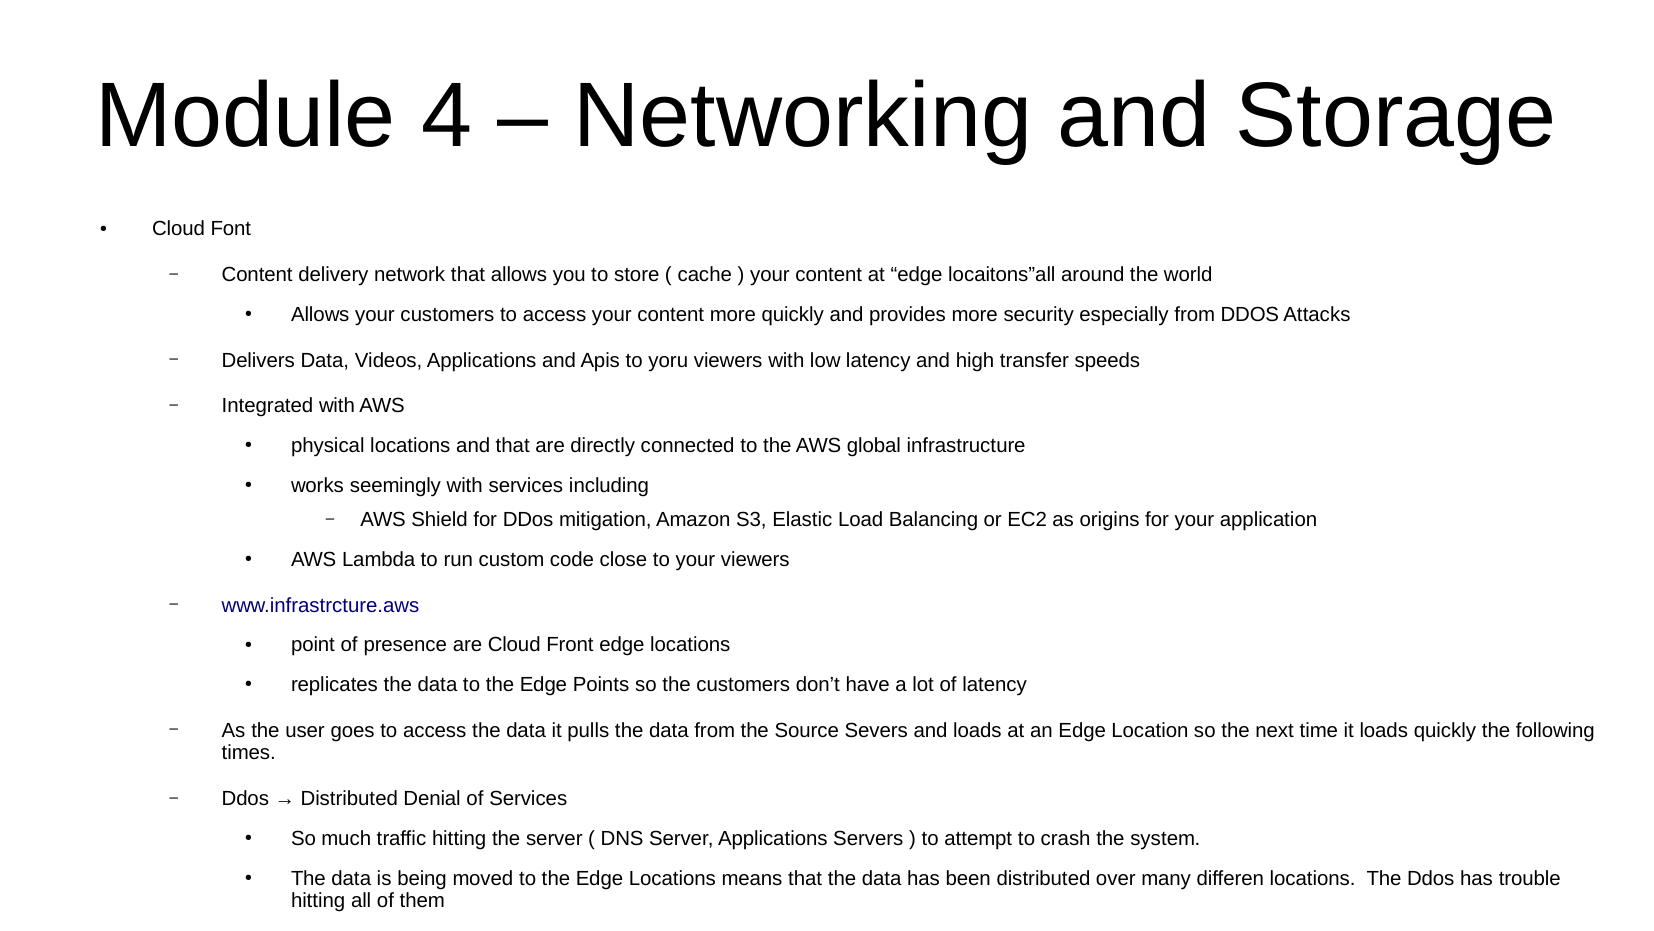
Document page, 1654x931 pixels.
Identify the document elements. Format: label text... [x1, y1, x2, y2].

title Module 4 – Networking and Storage [82, 37, 1571, 193]
list Cloud Font Content delivery network that allows you to store ( cache ) your content at “edge locaitons”all around the world Allows your customers to access your content more quickly and provides more security especially from DDOS Attacks Delivers Data, Videos, Applications and Apis to yoru viewers with low latency and high transfer speeds Integrated with AWS physical locations and that are directly connected to the AWS global infrastructure works seemingly with services including AWS Shield for DDos mitigation, Amazon S3, Elastic Load Balancing or EC2 as origins for your application AWS Lambda to run custom code close to your viewers www.infrastrcture.aws point of presence are Cloud Front edge locations replicates the data to the Edge Points so the customers don’t have a lot of latency As the user goes to access the data it pulls the data from the Source Severs and loads at an Edge Location so the next time it loads quickly the following times. Ddos → Distributed Denial of Services So much traffic hitting the server ( DNS Server, Applications Servers ) to attempt to crash the system. The data is being moved to the Edge Locations means that the data has been distributed over many differen locations. The Ddos has trouble hitting all of them [82, 217, 1621, 916]
